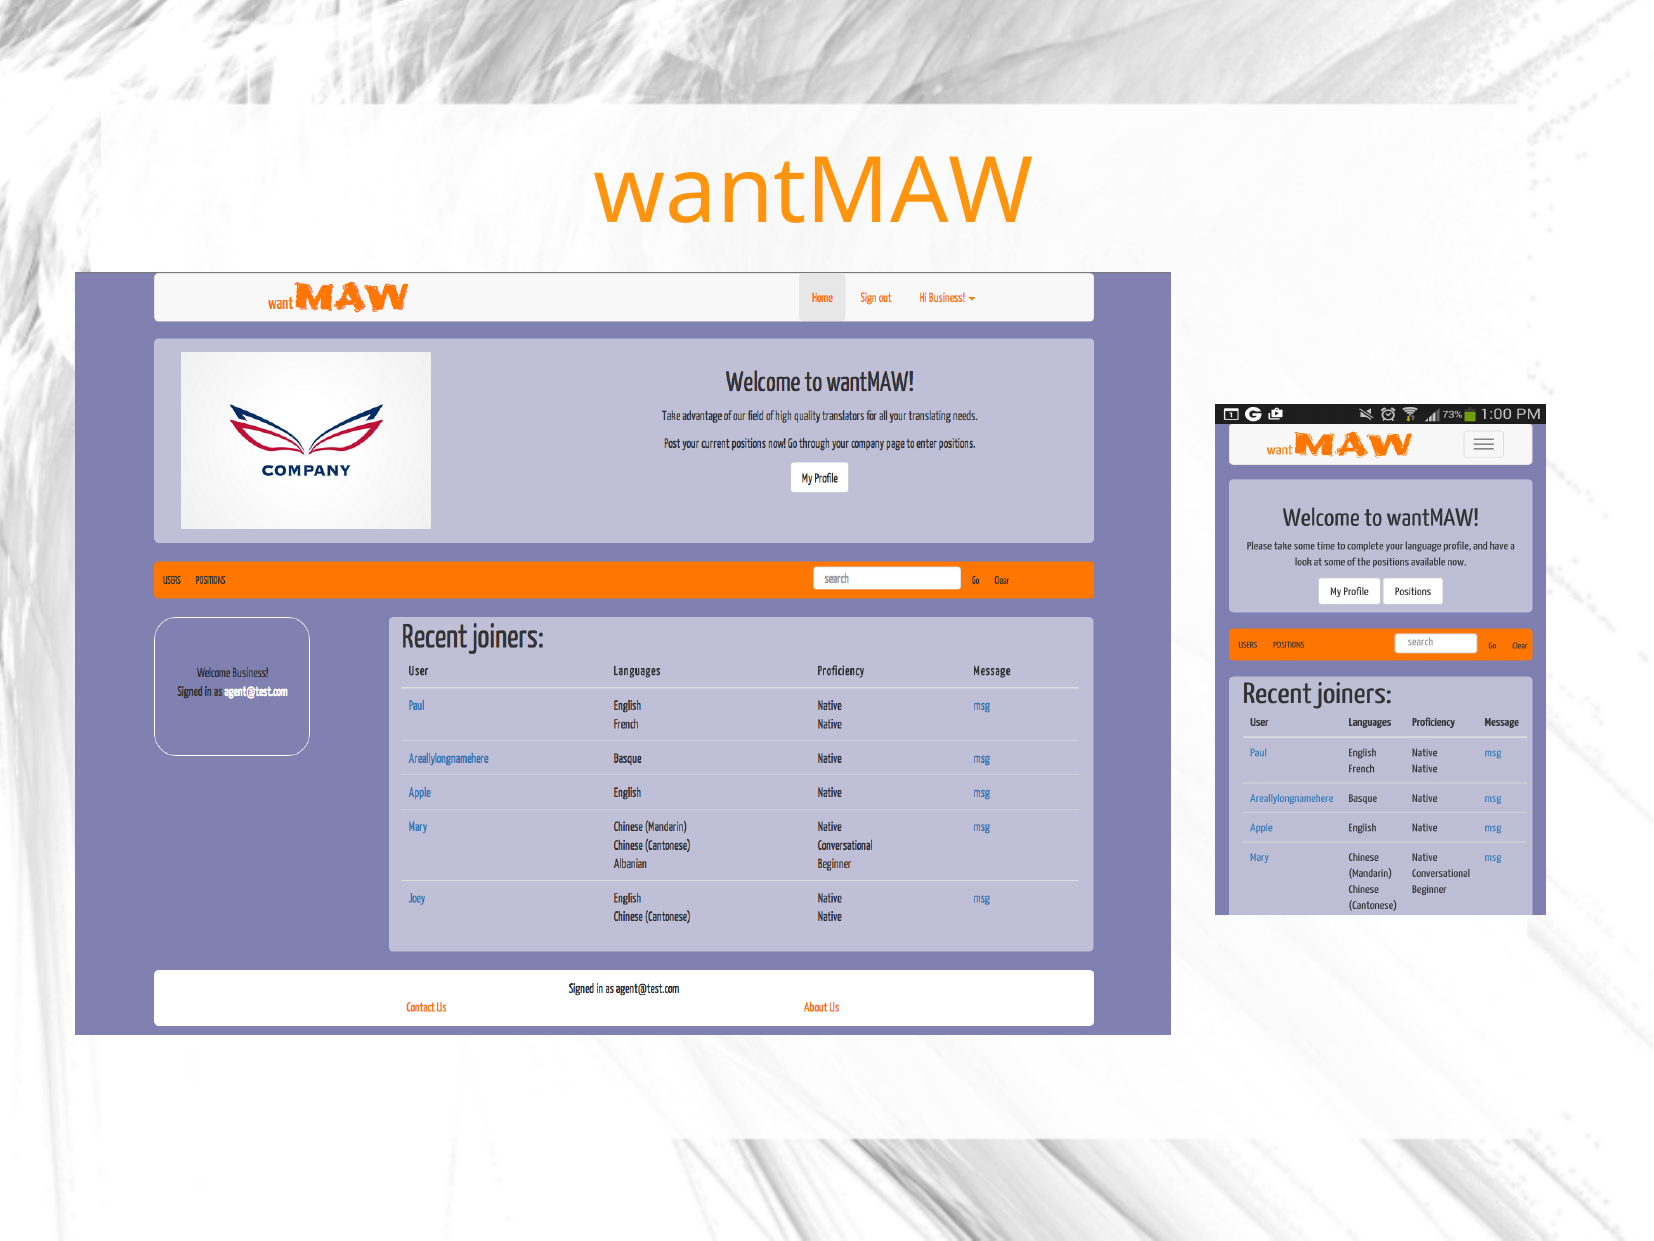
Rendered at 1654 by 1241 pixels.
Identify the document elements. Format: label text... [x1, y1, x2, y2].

title wantMAW [120, 157, 1508, 341]
picture [0, 0, 1654, 1241]
